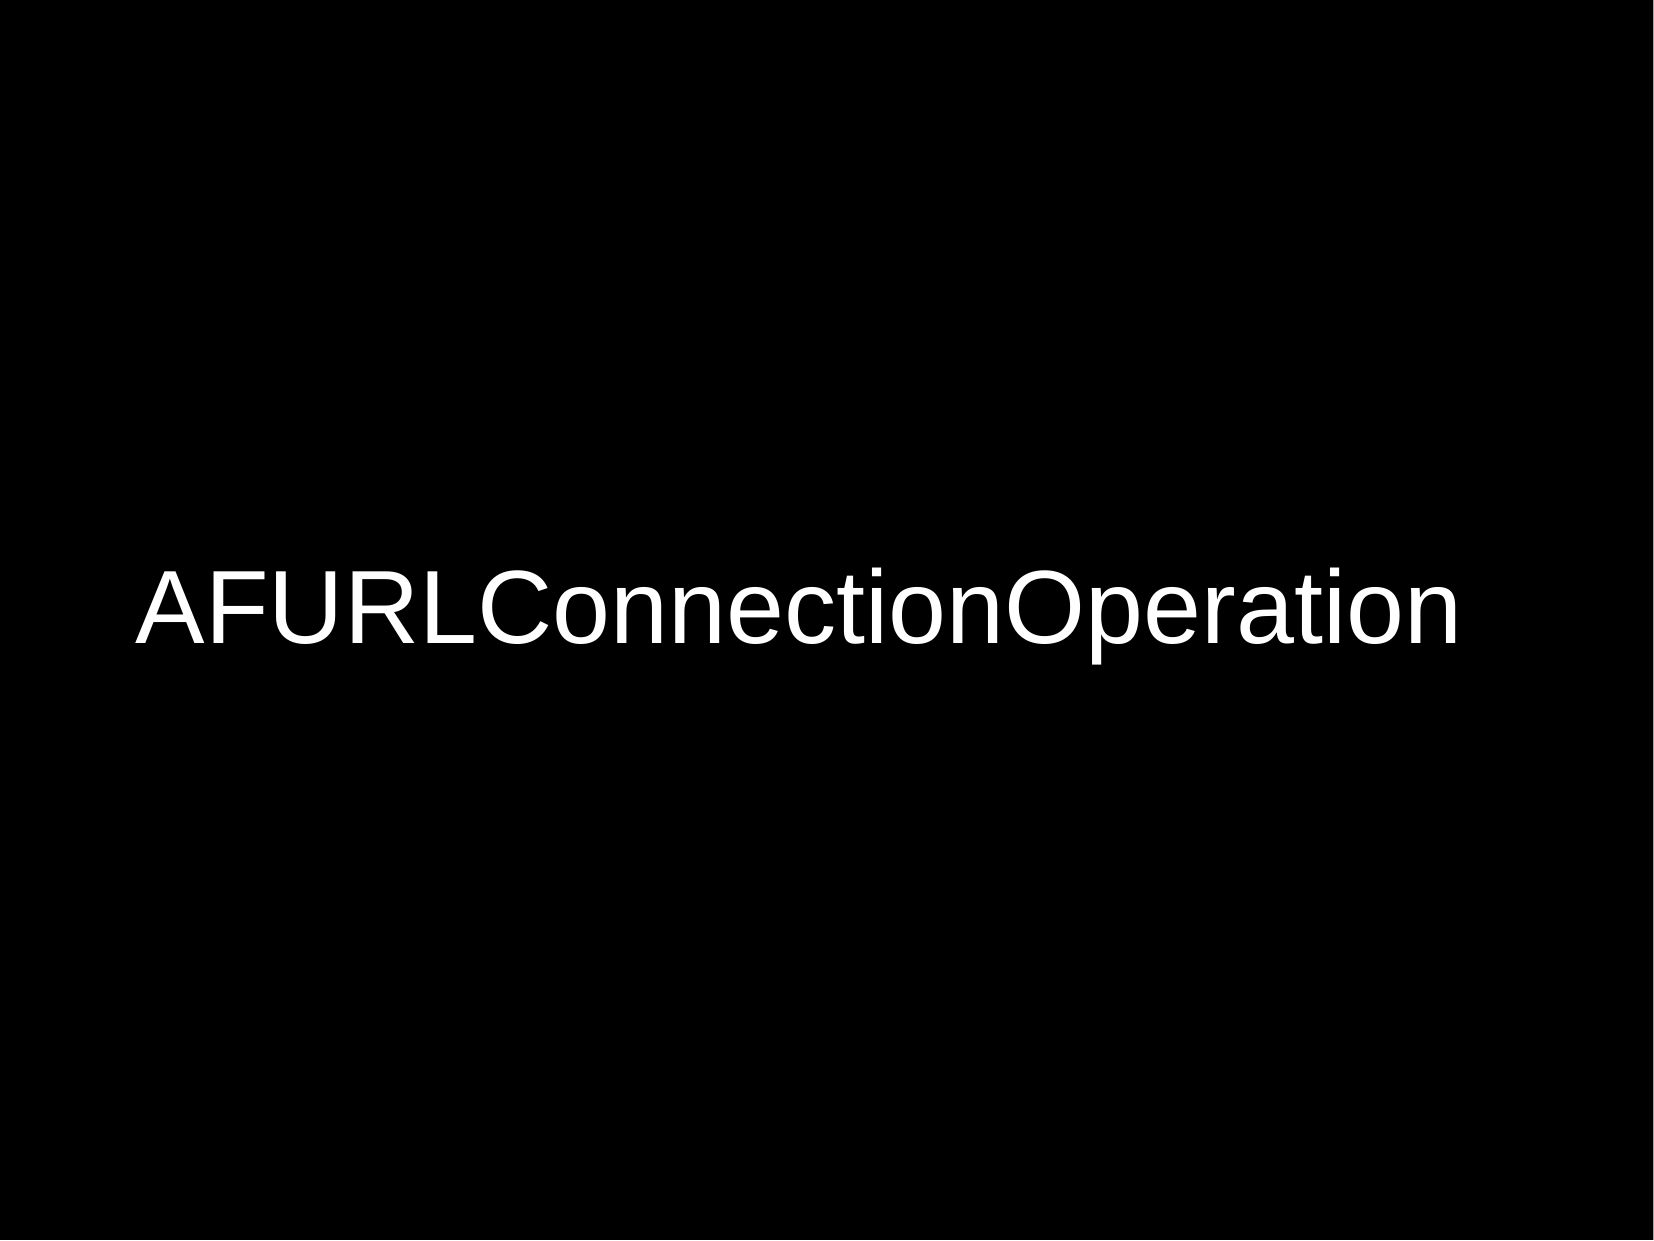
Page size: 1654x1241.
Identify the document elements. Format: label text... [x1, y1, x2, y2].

text_box AFURLConnectionOperation [2, 541, 1597, 673]
